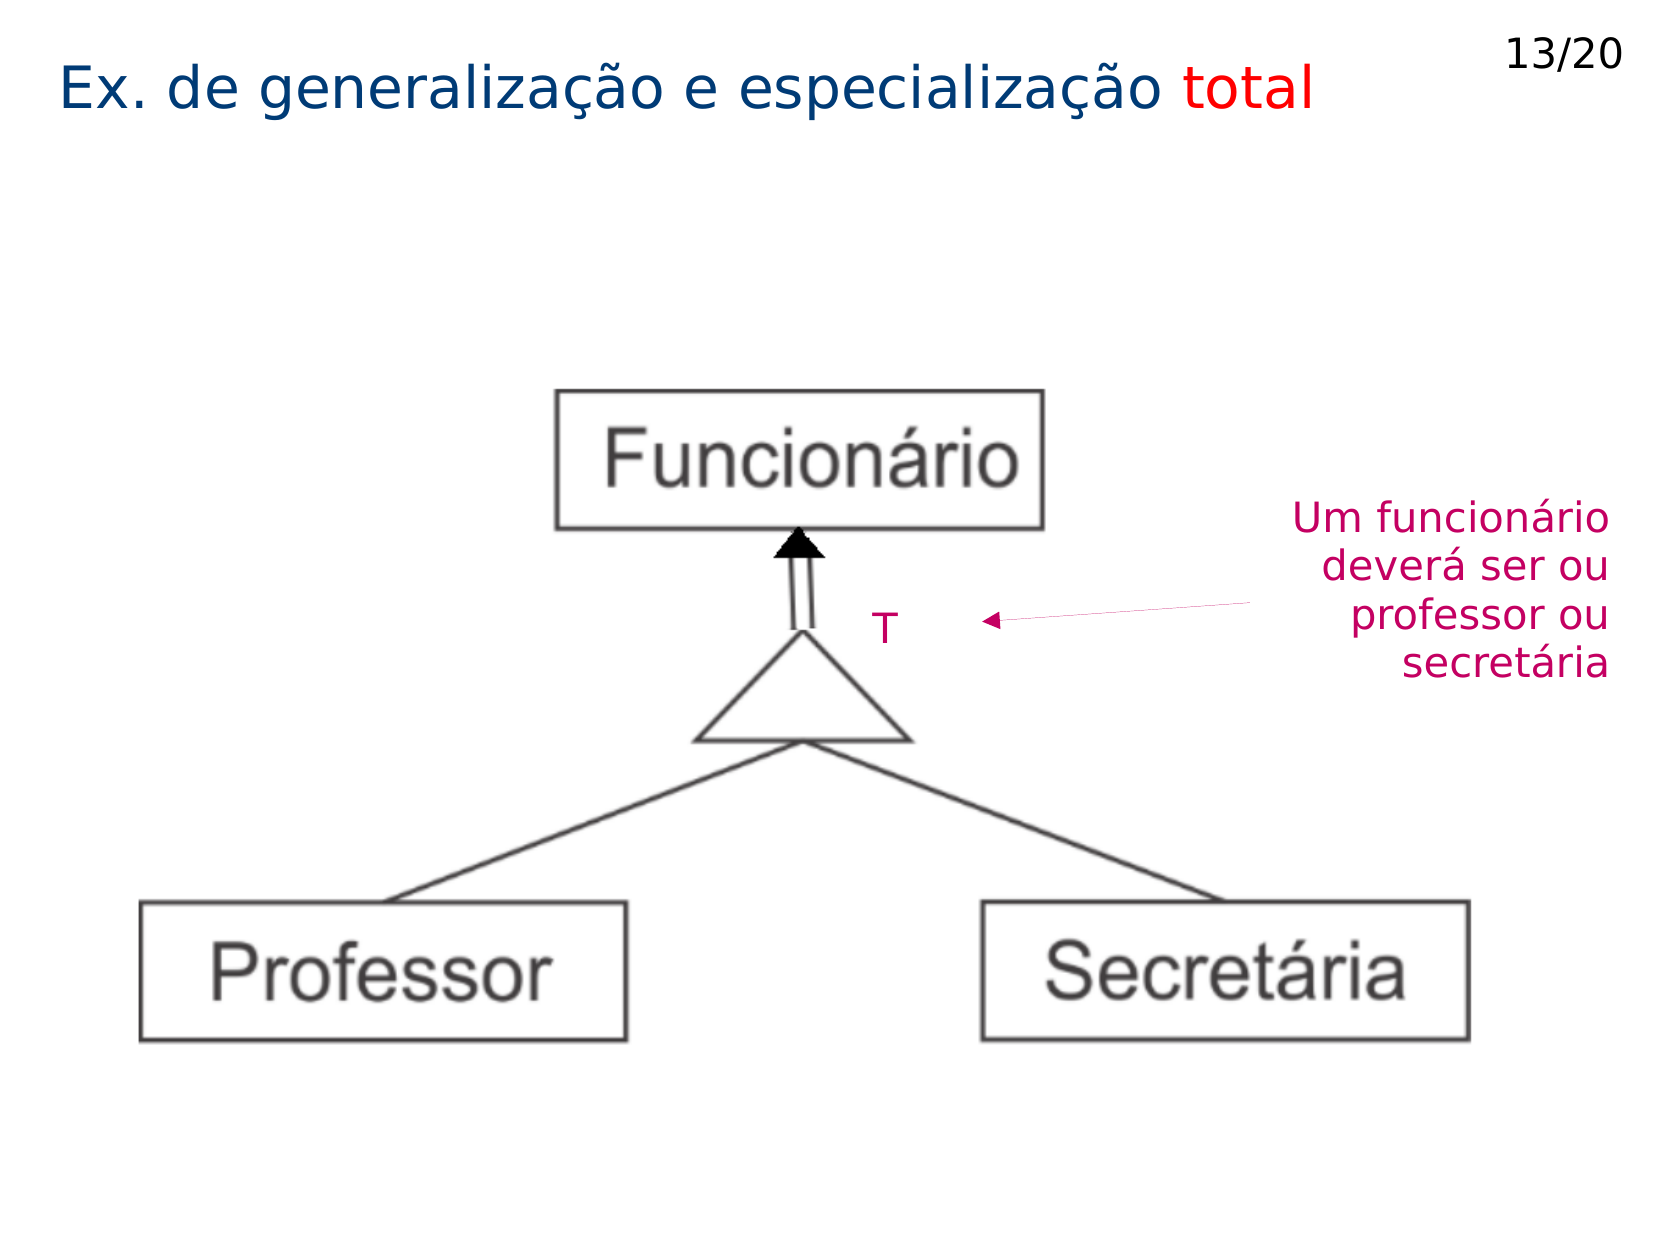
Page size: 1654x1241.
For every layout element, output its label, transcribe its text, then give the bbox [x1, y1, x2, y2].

title Ex. de generalização e especialização total [59, 29, 1506, 148]
text_box Um funcionário deverá ser ou professor ou secretária [1187, 437, 1626, 744]
text_box T [857, 597, 955, 664]
picture [128, 383, 1476, 1048]
